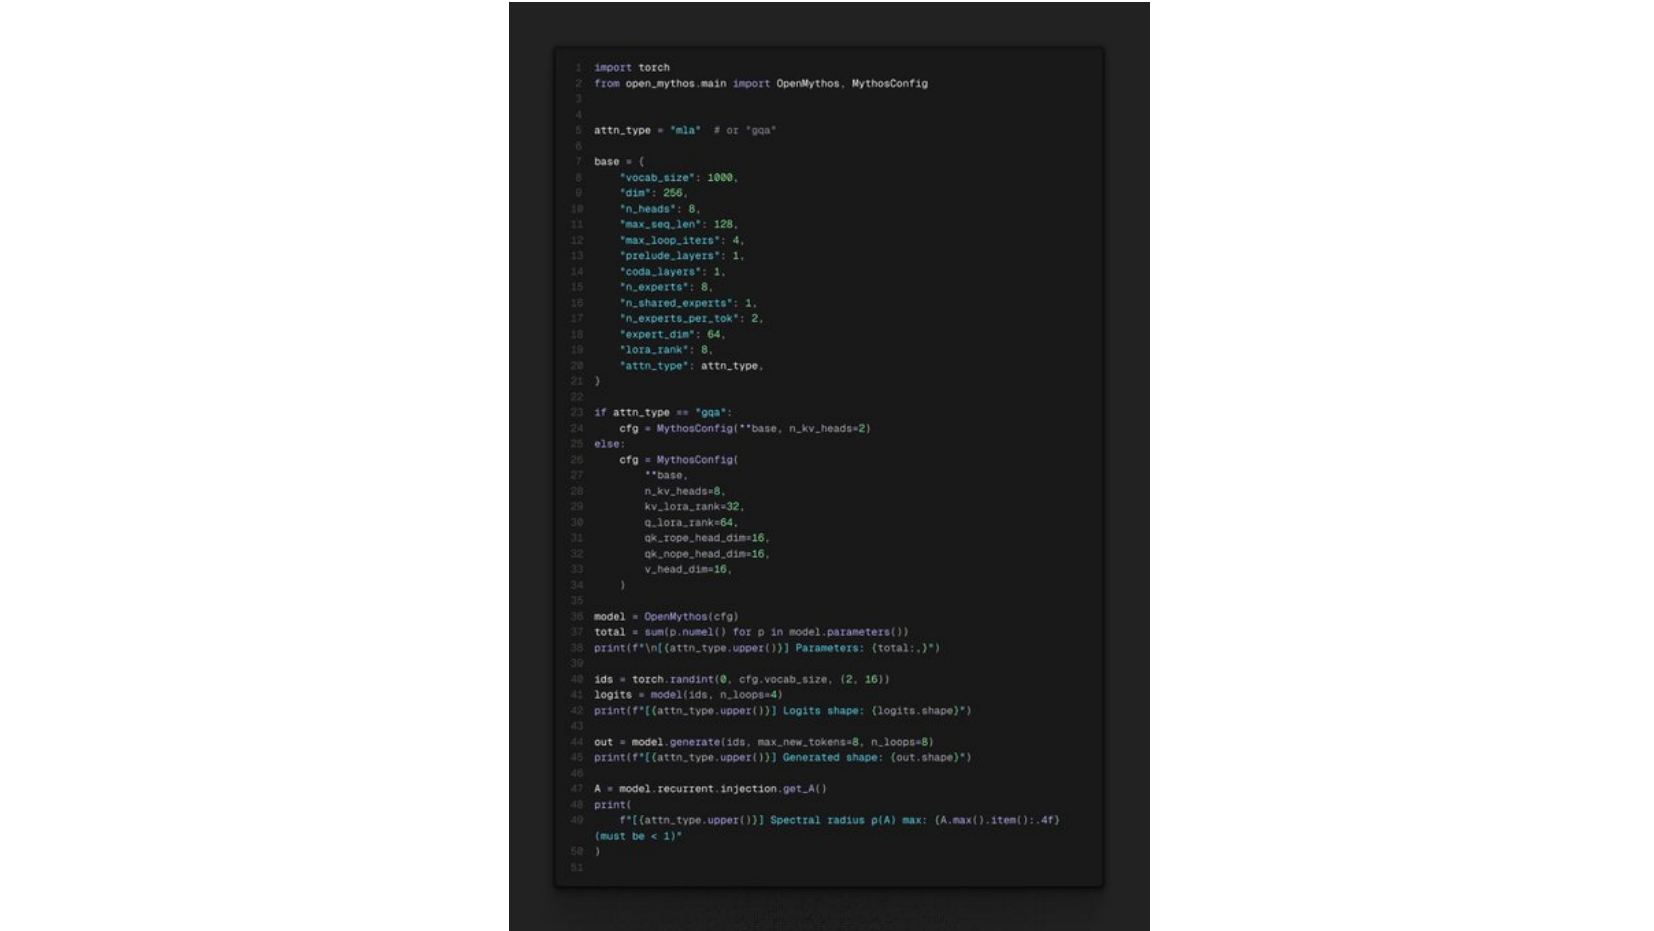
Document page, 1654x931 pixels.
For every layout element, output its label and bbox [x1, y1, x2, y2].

picture [509, 2, 1150, 931]
